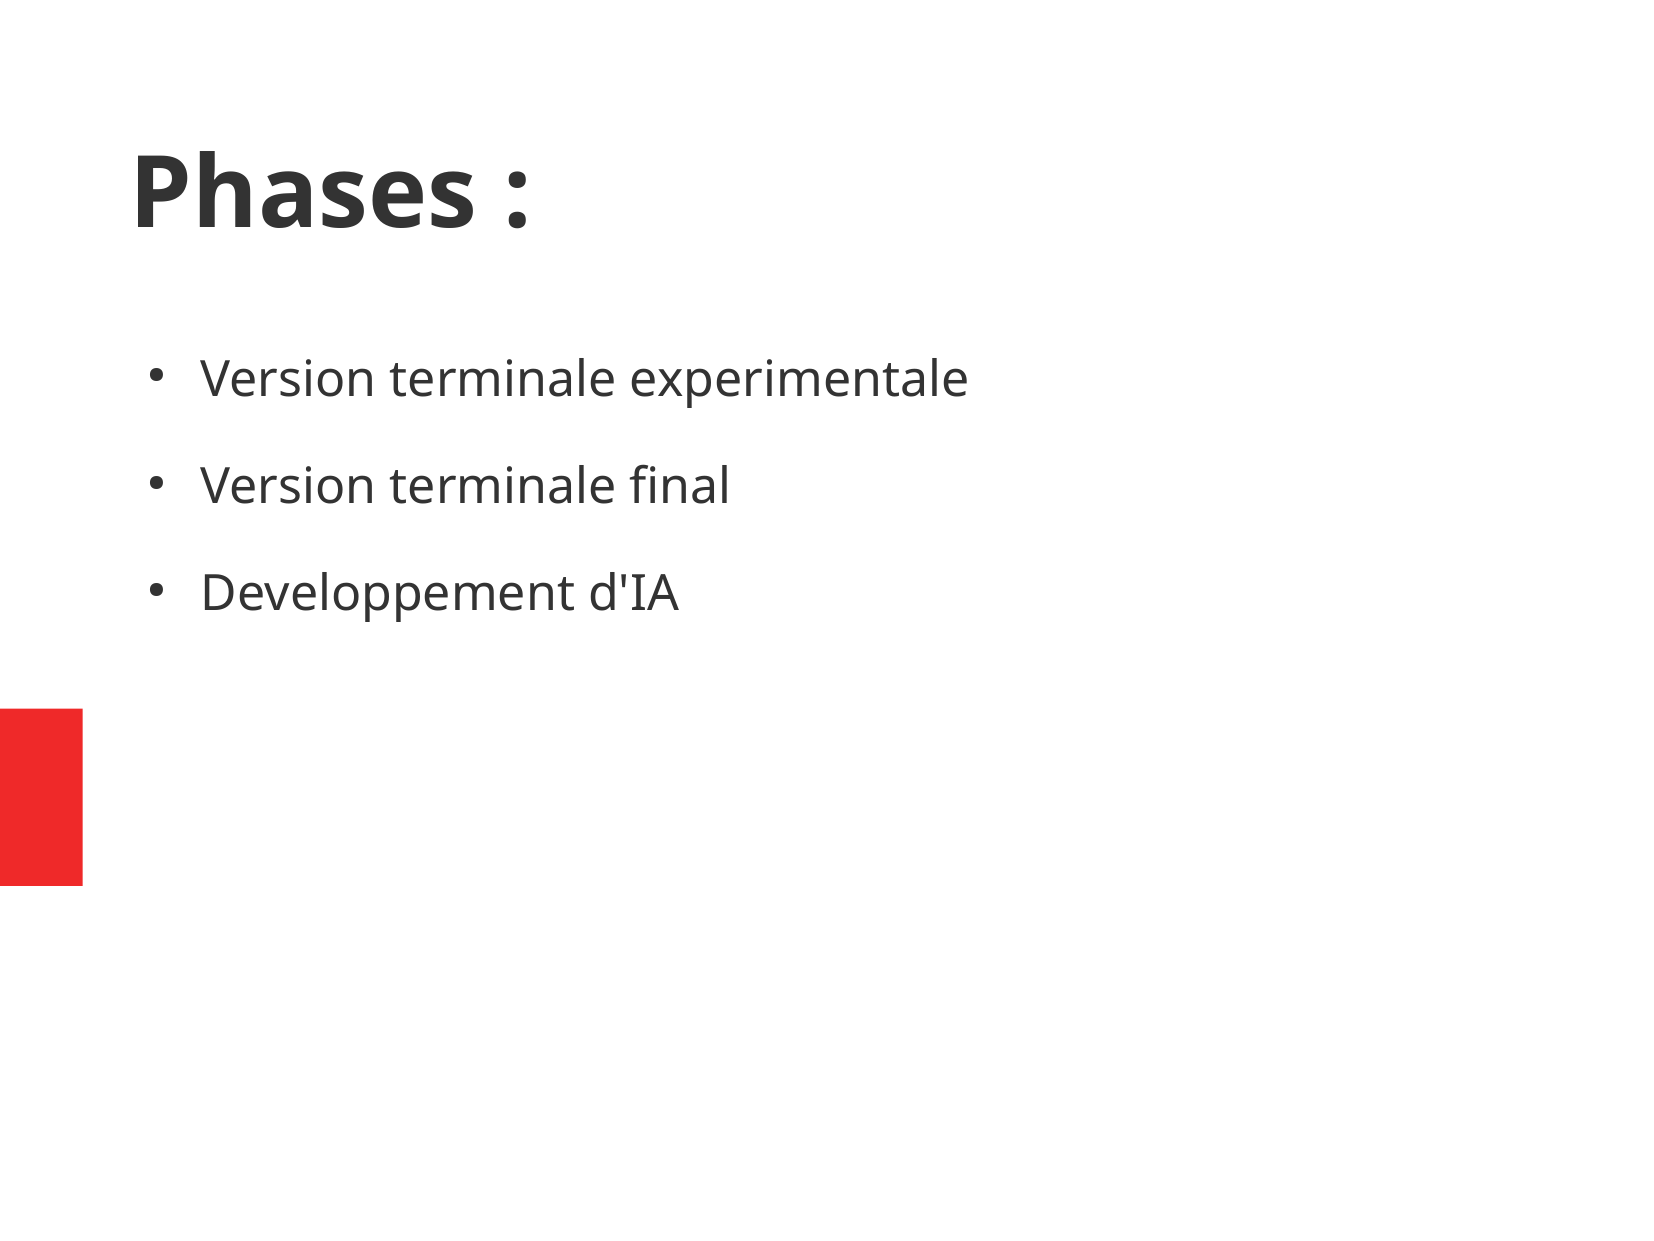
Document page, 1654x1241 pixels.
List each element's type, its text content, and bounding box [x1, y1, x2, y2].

title Phases : [129, 70, 1536, 308]
list Version terminale experimentale Version terminale final Developpement d'IA [129, 342, 1536, 1062]
